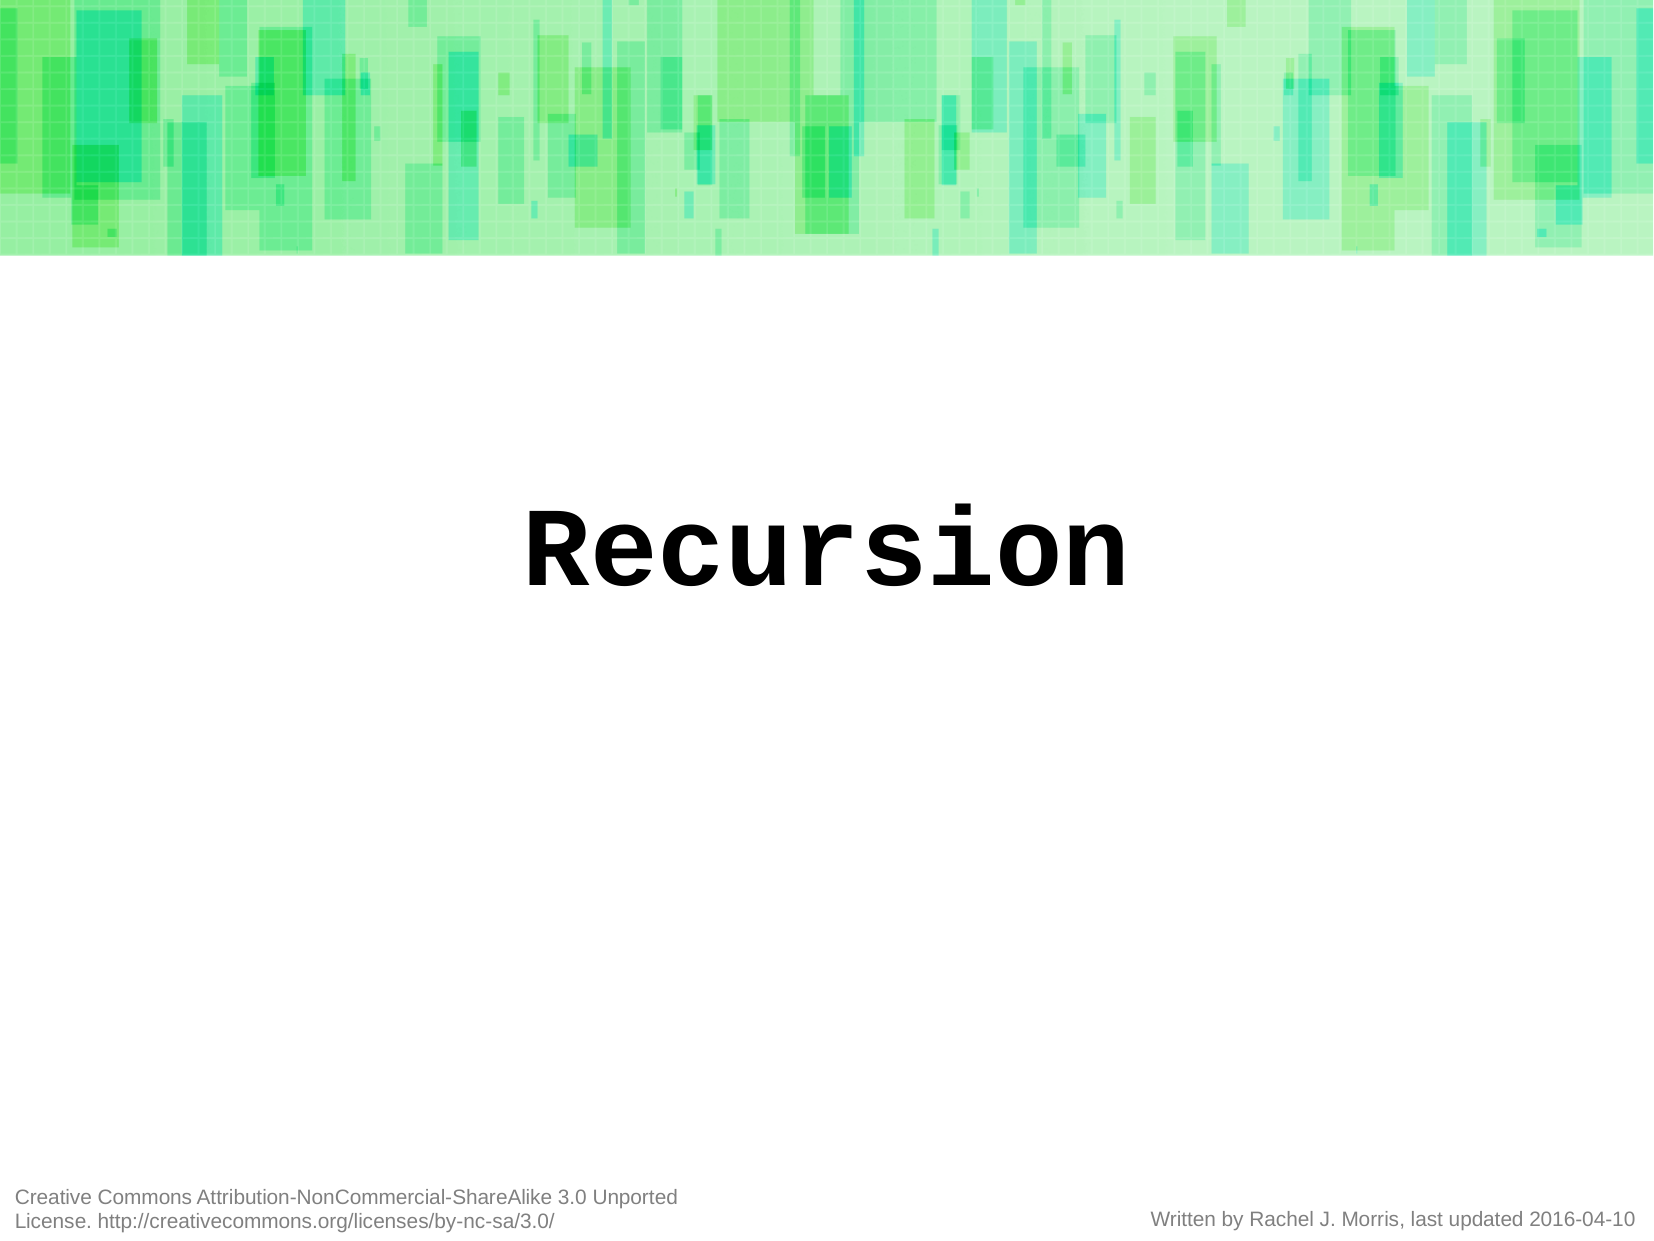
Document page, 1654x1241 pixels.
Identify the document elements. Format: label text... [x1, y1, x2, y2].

subtitle Recursion [82, 285, 1571, 826]
text_box Creative Commons Attribution-NonCommercial-ShareAlike 3.0 Unported License. http://creativecommons.org/licenses/by-nc-sa/3.0/ [0, 1178, 751, 1241]
picture [0, 0, 1654, 1241]
text_box Written by Rachel J. Morris, last updated 2016-04-10 [840, 1200, 1651, 1239]
